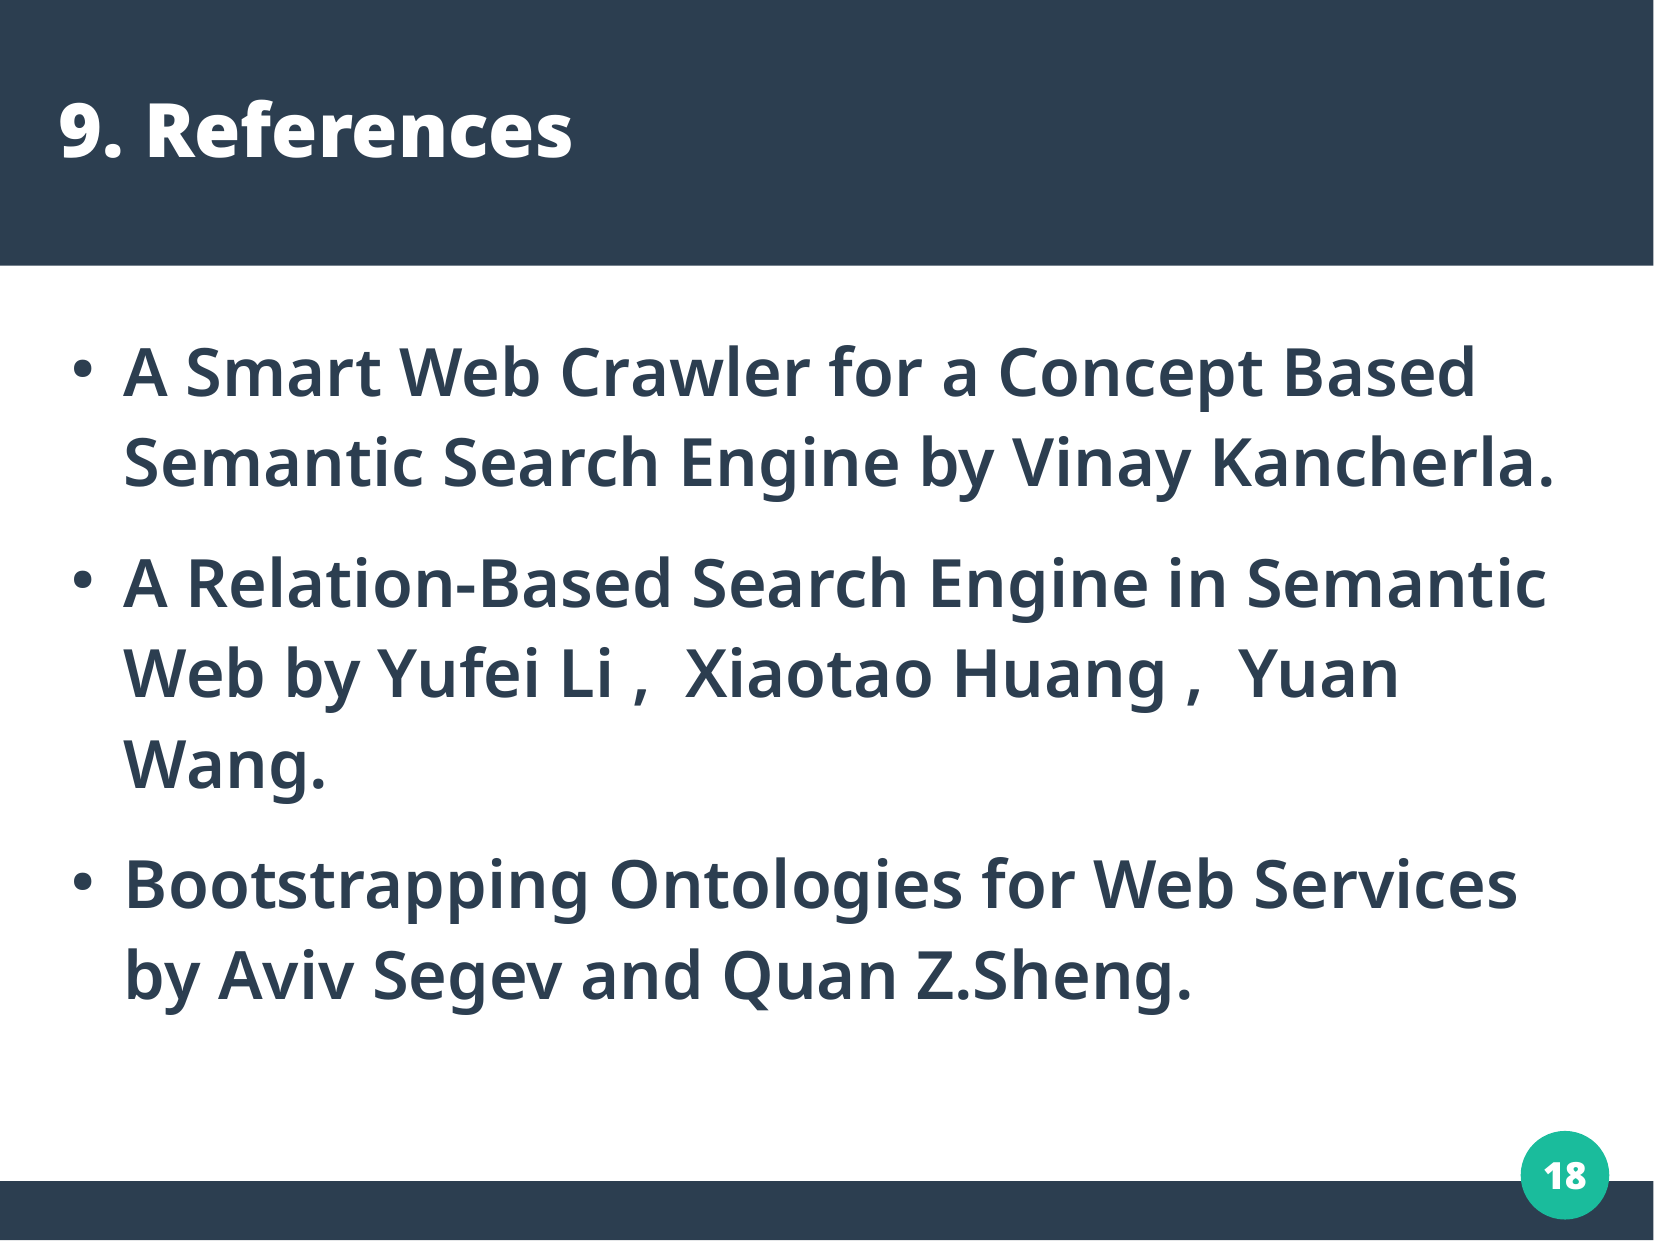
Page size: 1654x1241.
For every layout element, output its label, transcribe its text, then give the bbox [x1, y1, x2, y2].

title 9. References [59, 49, 1595, 207]
list A Smart Web Crawler for a Concept Based Semantic Search Engine by Vinay Kancherla. A Relation-Based Search Engine in Semantic Web by Yufei Li , Xiaotao Huang , Yuan Wang. Bootstrapping Ontologies for Web Services by Aviv Segev and Quan Z.Sheng. [53, 324, 1589, 1152]
